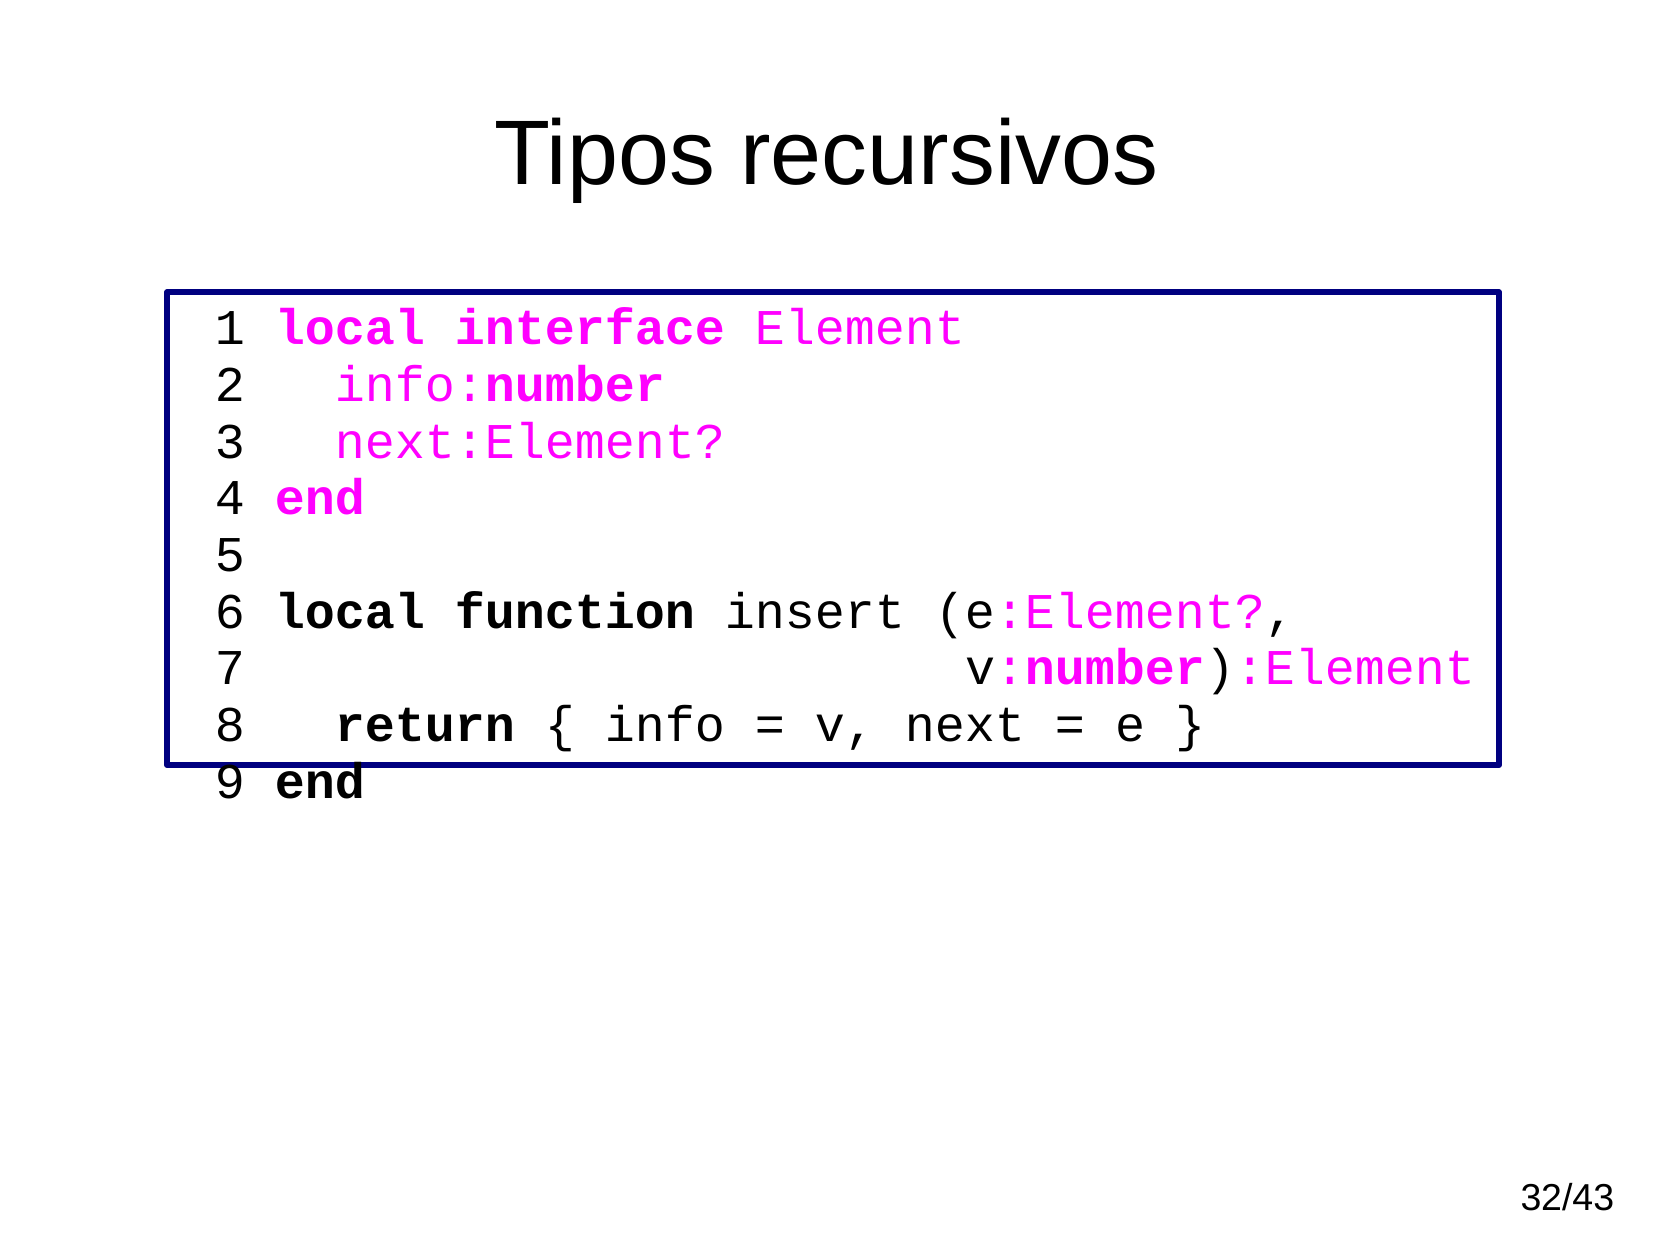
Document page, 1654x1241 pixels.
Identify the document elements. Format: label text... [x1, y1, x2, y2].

title Tipos recursivos [82, 49, 1571, 257]
text_box 1 local interface Element 2 info:number 3 next:Element? 4 end 5 6 local function insert (e:Element?, 7 v:number):Element 8 return { info = v, next = e } 9 end [167, 292, 1500, 766]
text_box 32/43 [1495, 1168, 1630, 1239]
